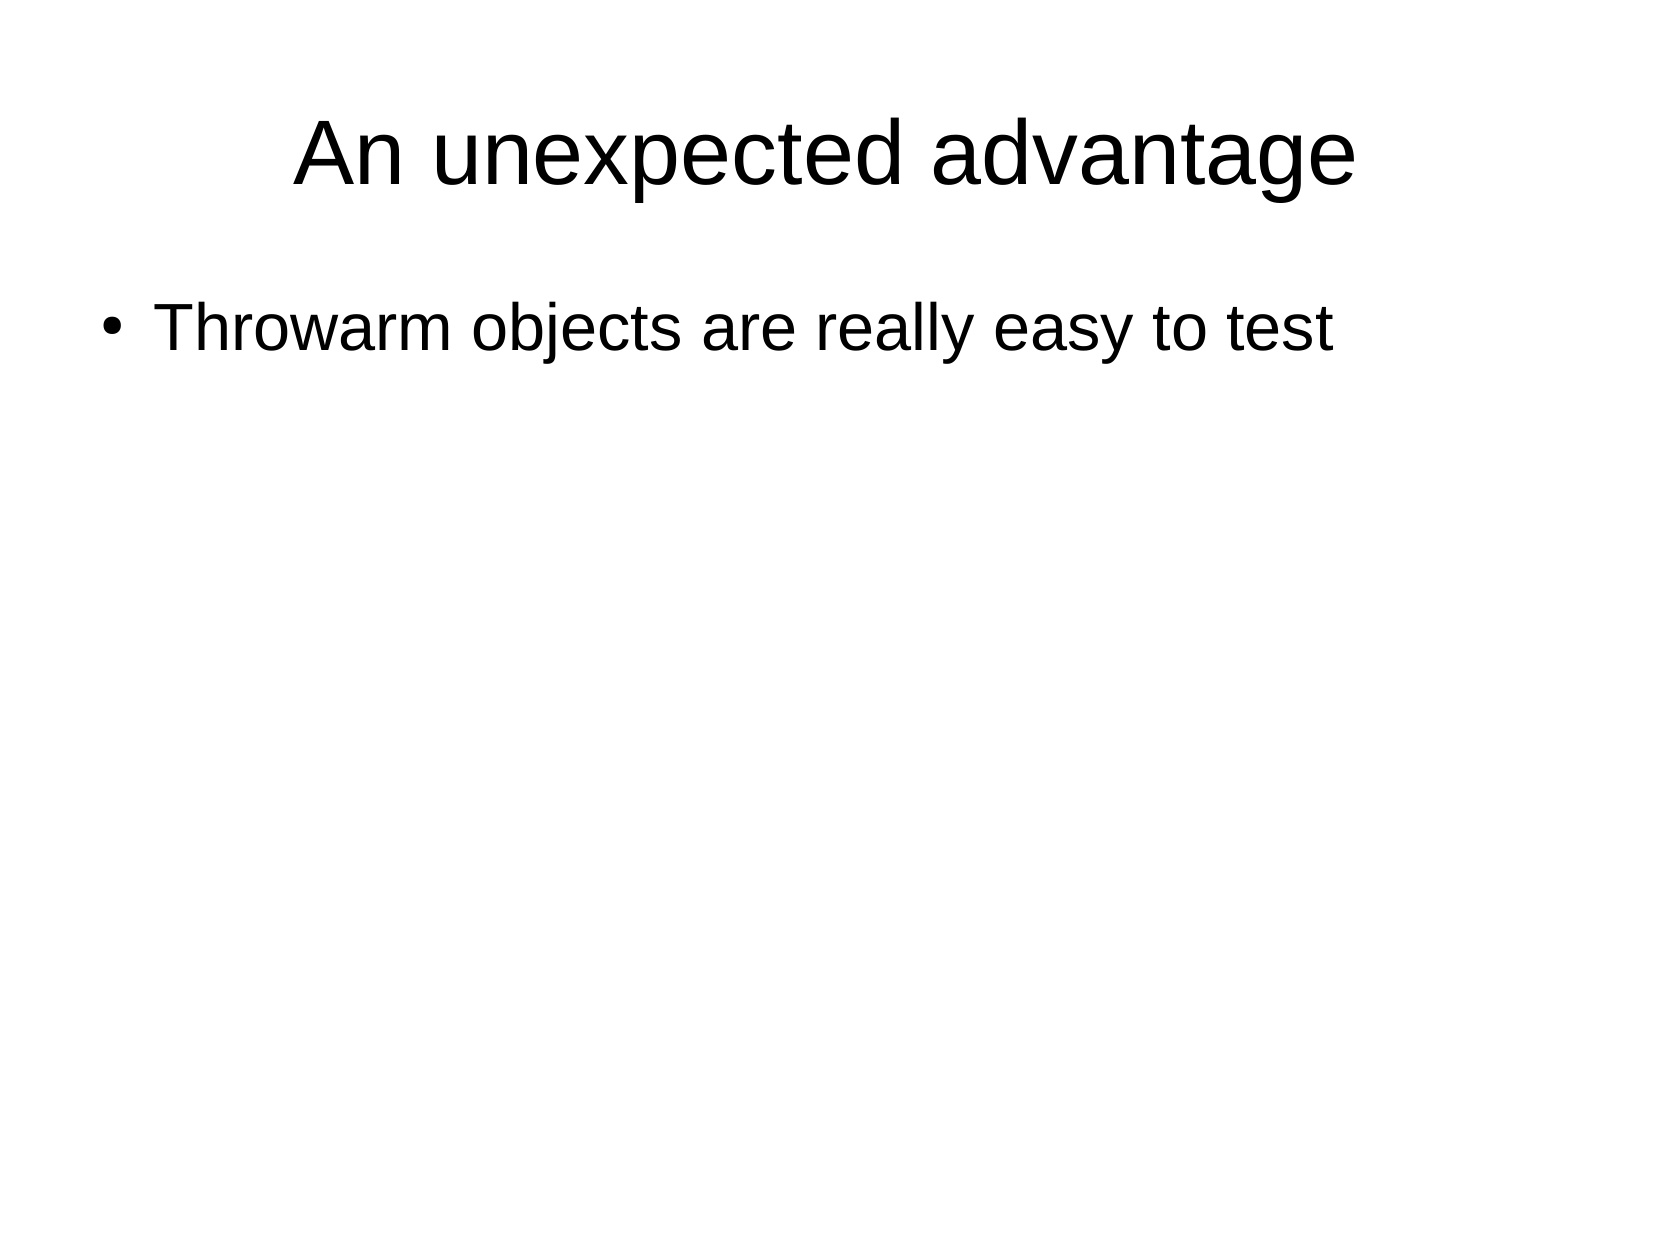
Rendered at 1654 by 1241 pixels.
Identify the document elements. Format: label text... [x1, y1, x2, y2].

title An unexpected advantage [82, 49, 1571, 257]
list Throwarm objects are really easy to test [82, 290, 1571, 1010]
